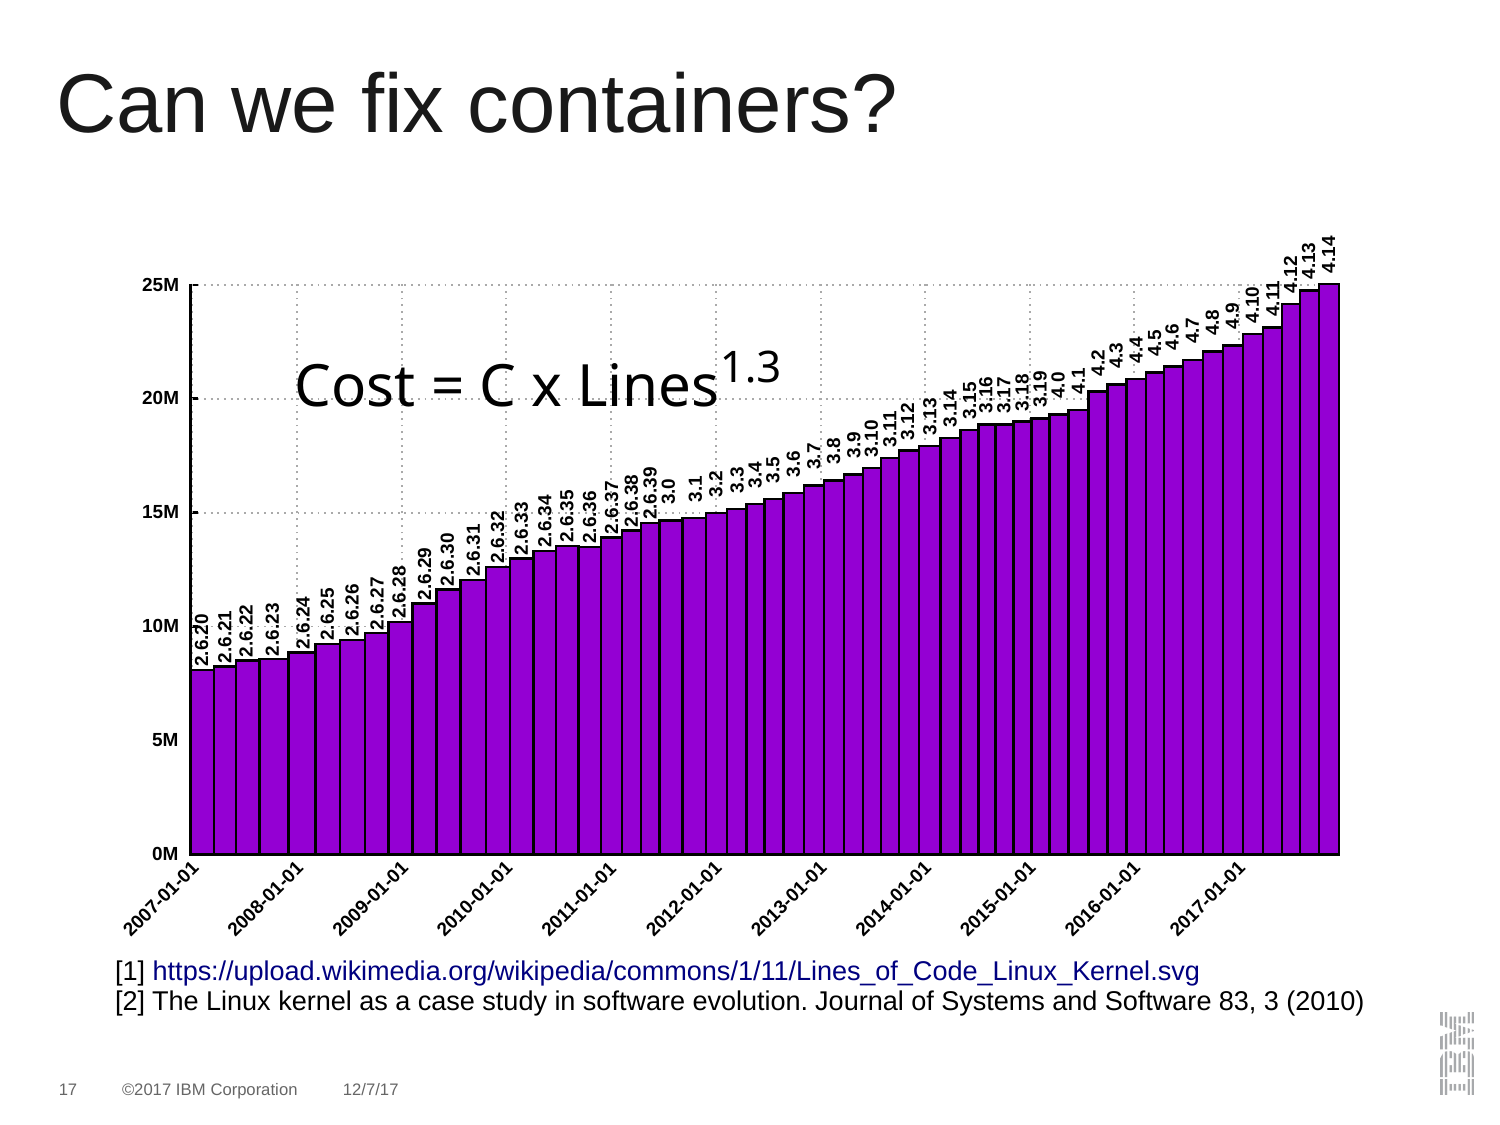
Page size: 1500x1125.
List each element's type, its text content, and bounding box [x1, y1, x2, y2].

text_box Cost = C x Lines1.3 [280, 319, 881, 489]
picture [117, 218, 1380, 977]
text_box [1] https://upload.wikimedia.org/wikipedia/commons/1/11/Lines_of_Code_Linux_Kernel.svg [2] The Linux kernel as a case study in software evolution. Journal of Systems and Software 83, 3 (2010) [100, 948, 1500, 1024]
picture [1440, 1024, 1474, 1095]
text_box Can we fix containers? [56, 49, 1440, 200]
